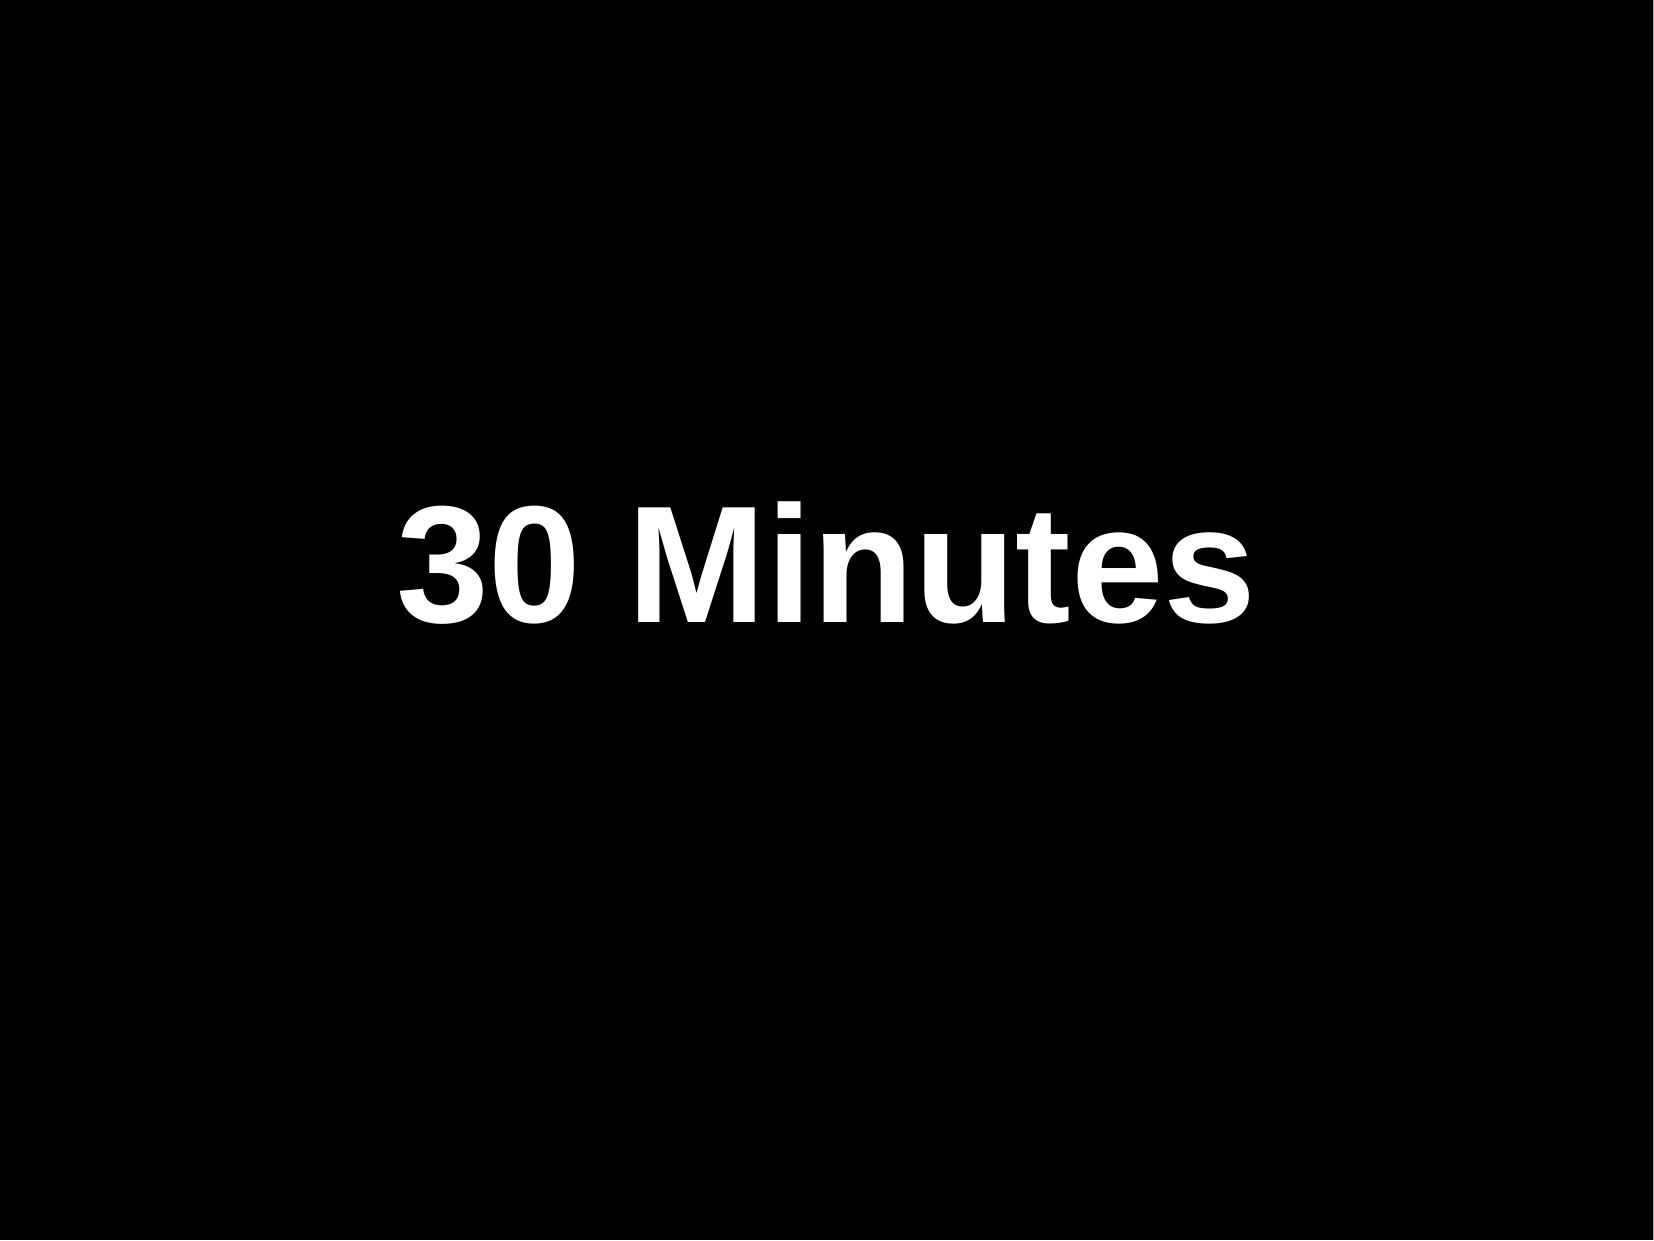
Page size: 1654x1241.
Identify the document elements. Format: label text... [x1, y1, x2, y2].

title 30 Minutes [82, 460, 1571, 668]
